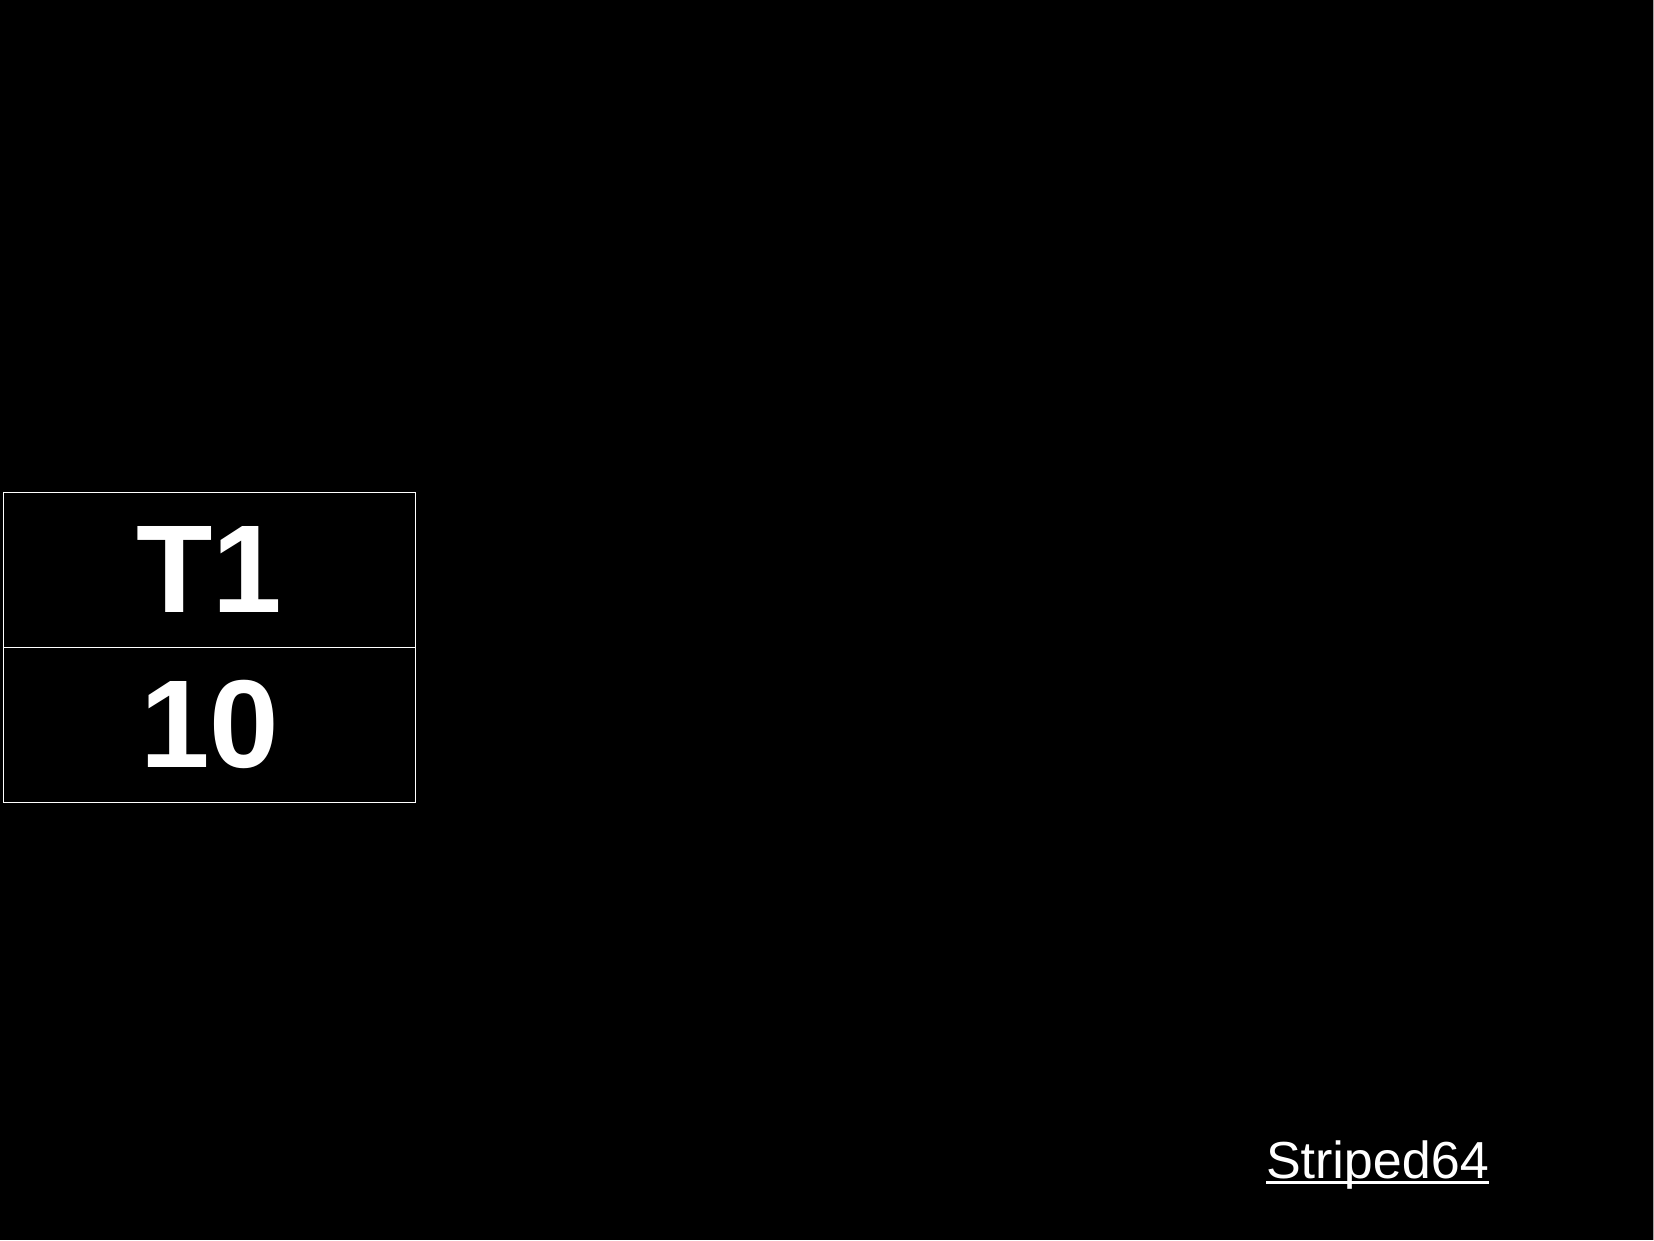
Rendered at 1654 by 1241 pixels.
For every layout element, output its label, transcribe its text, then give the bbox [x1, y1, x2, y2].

text_box Striped64 [1100, 1080, 1654, 1241]
table_header T1 [4, 493, 415, 647]
table_cell 10 [4, 648, 415, 802]
